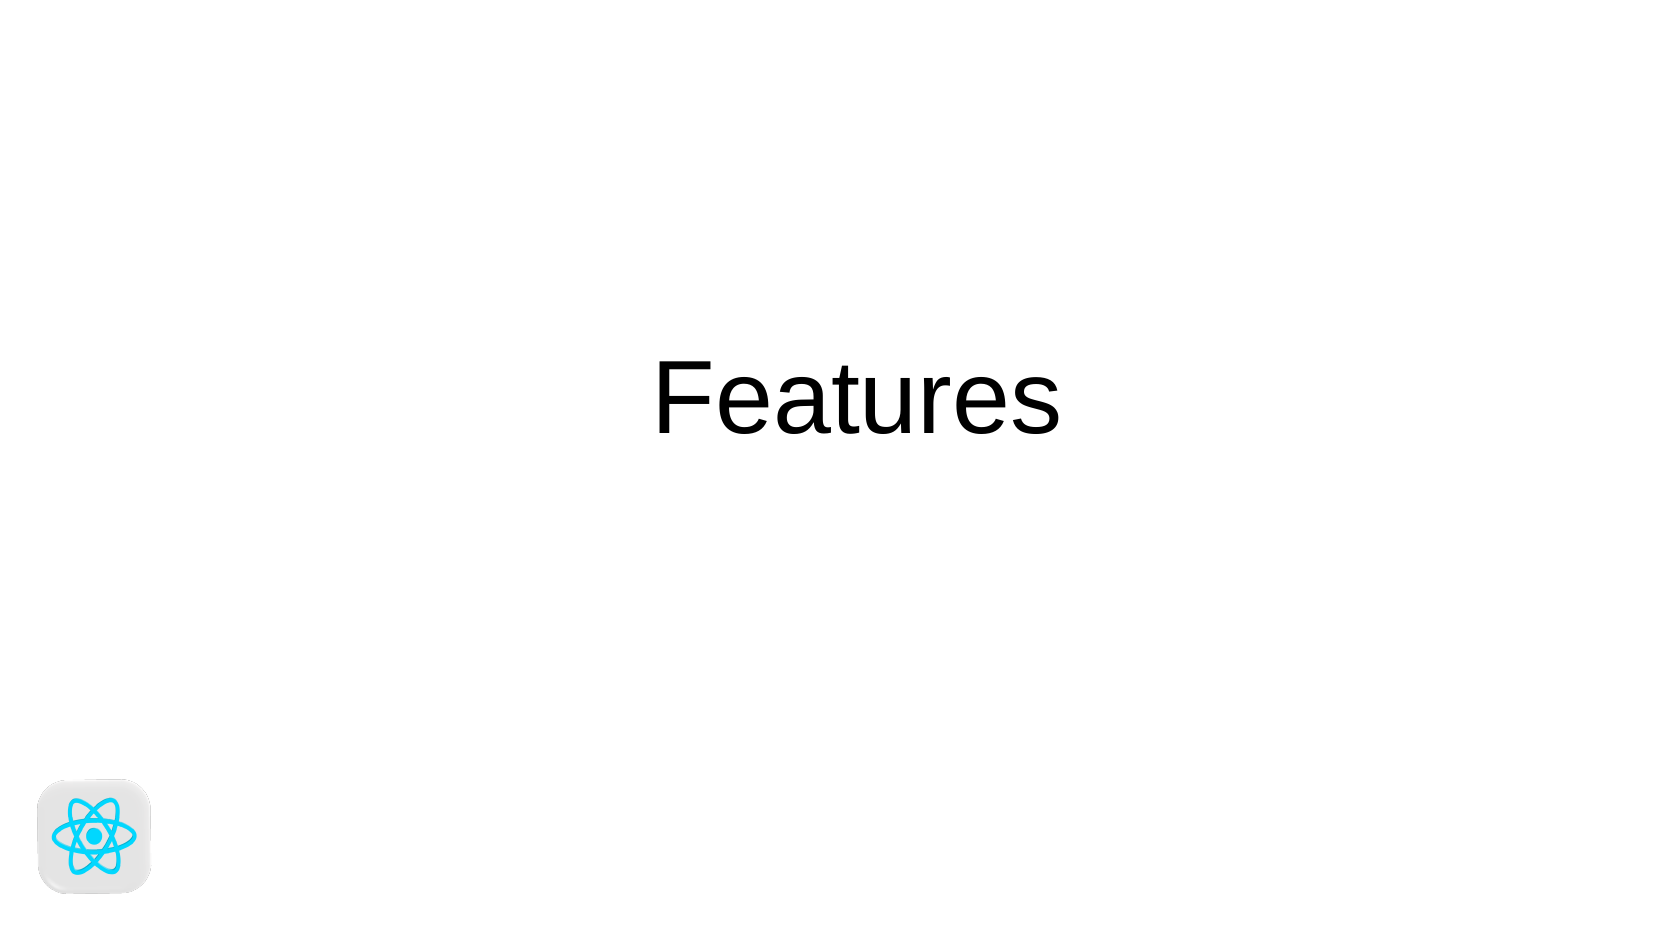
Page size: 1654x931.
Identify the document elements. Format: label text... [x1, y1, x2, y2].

list Features [82, 217, 1571, 758]
picture [0, 742, 188, 931]
